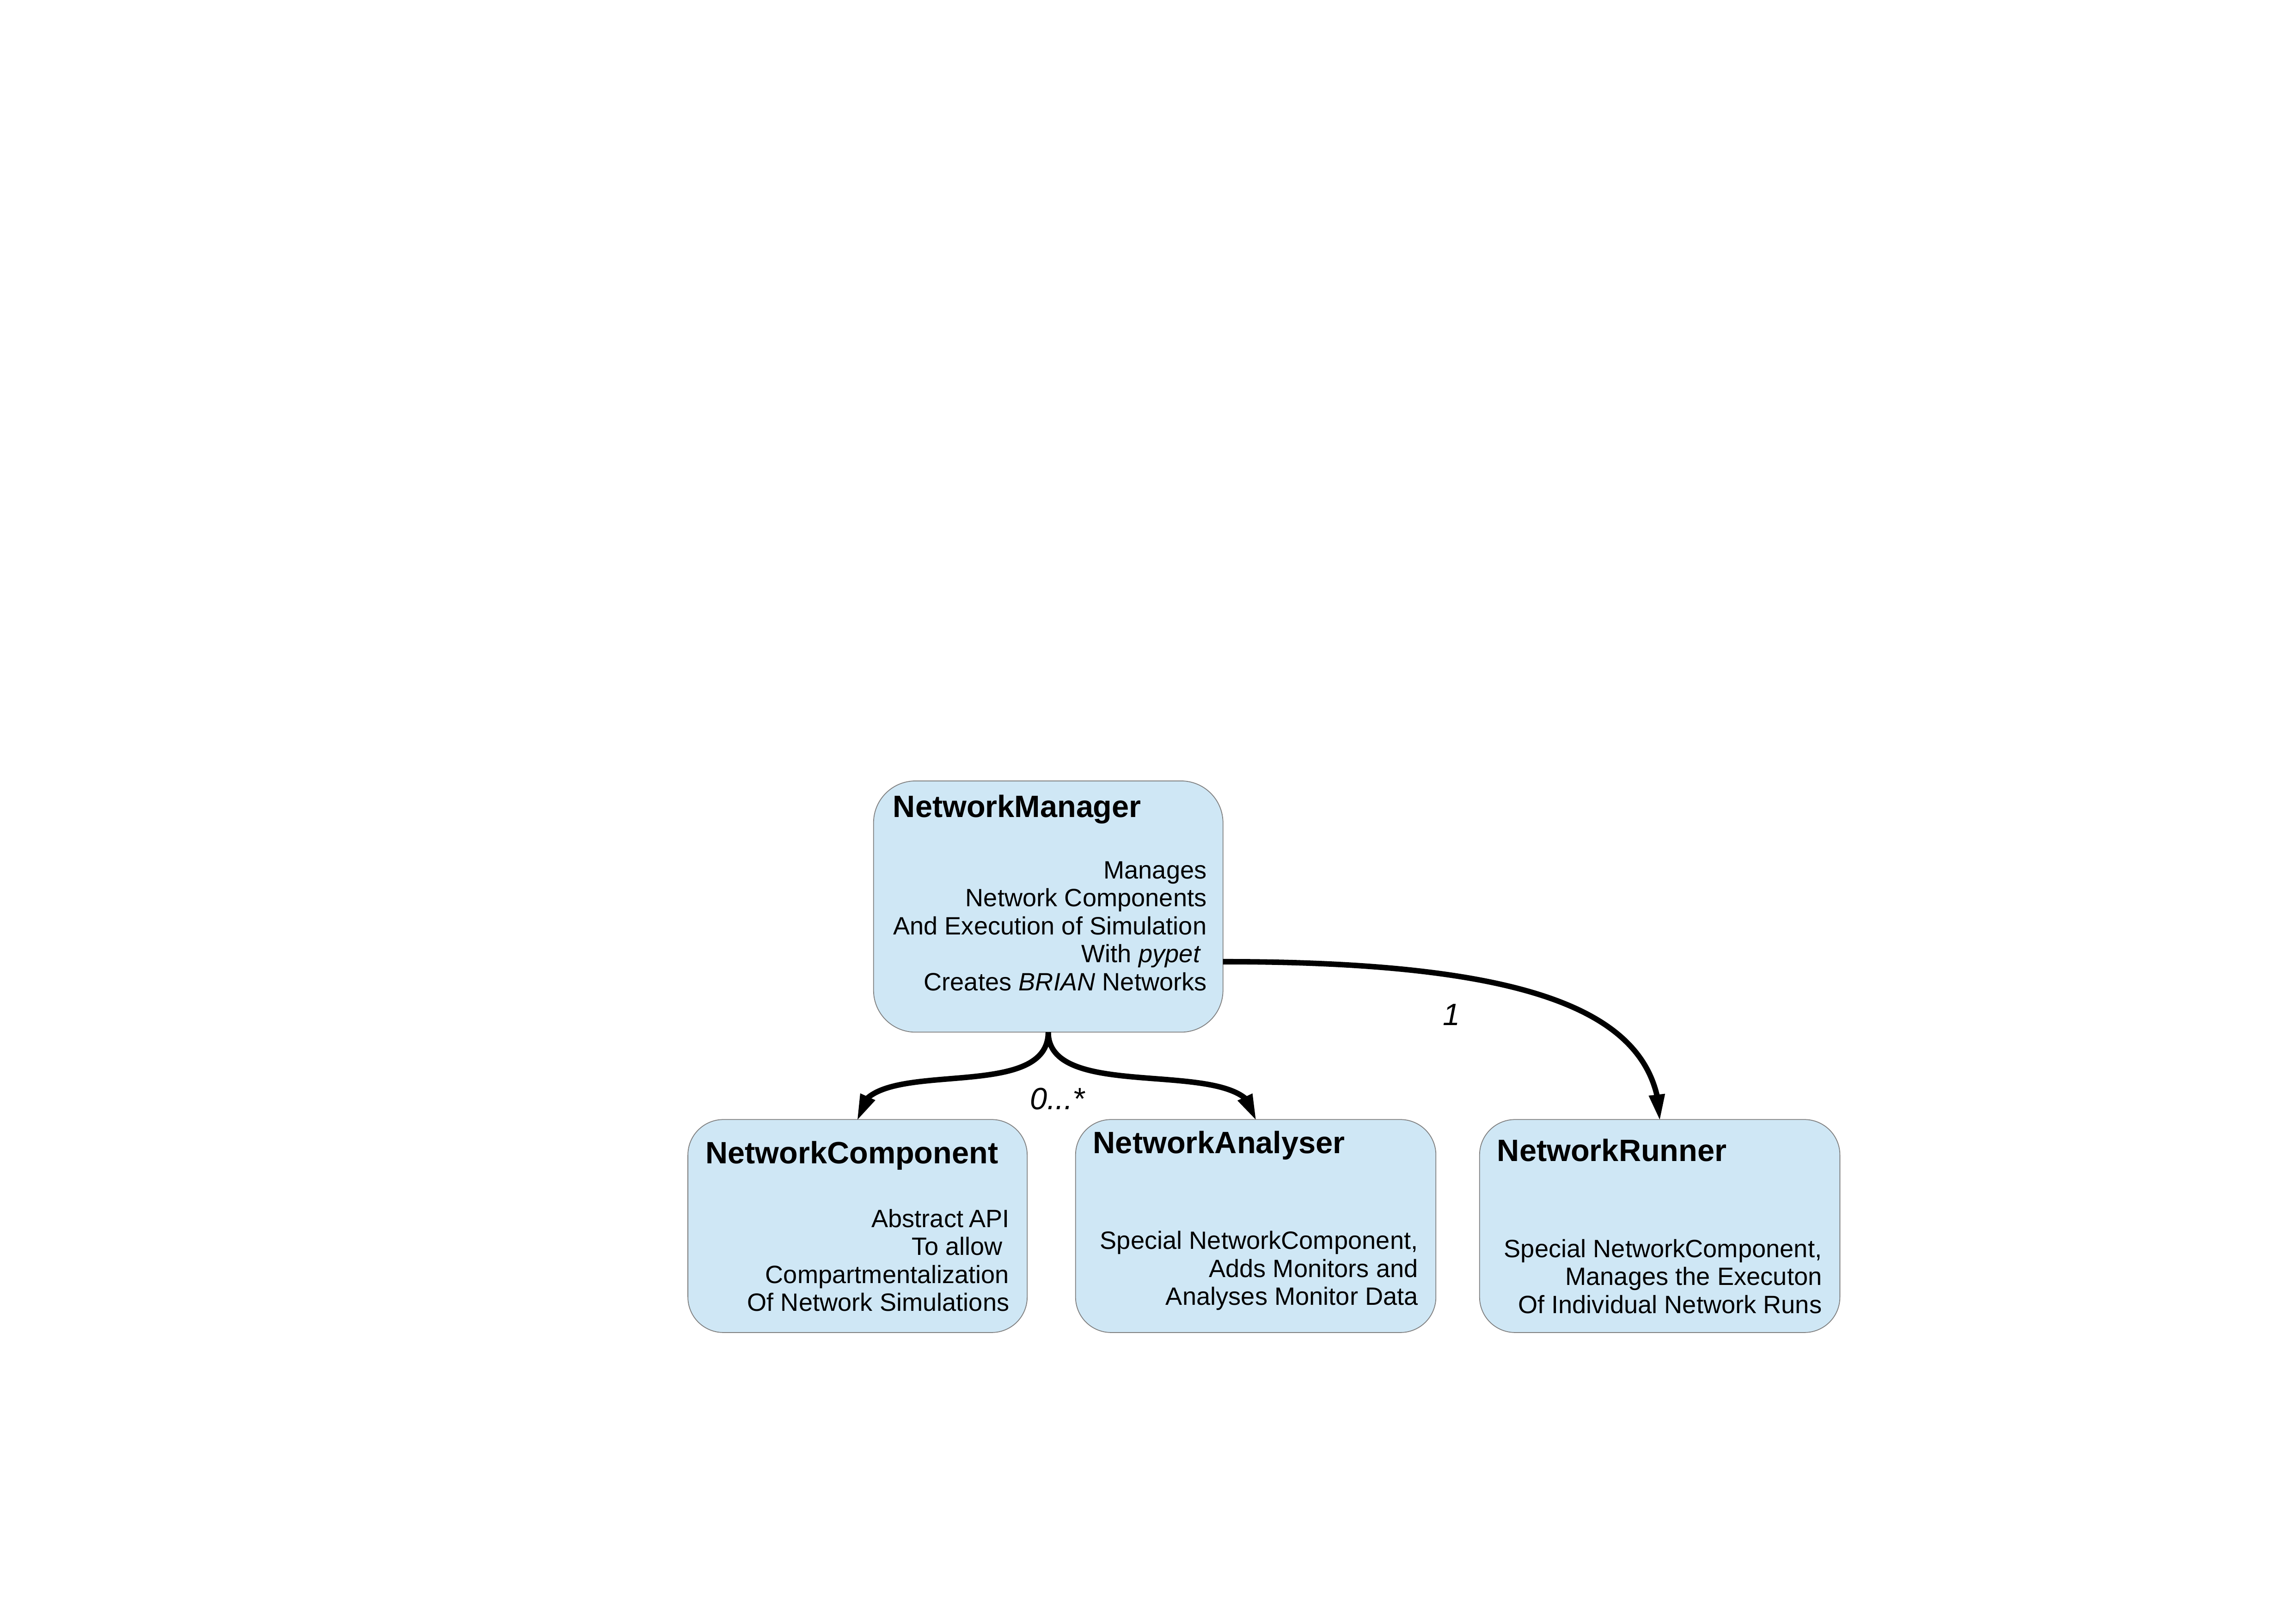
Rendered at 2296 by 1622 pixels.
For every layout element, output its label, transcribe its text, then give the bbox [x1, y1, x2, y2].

text_box 1 [1436, 994, 1467, 1036]
text_box NetworkManager Manages Network Components And Execution of Simulation With pypet Creates BRIAN Networks [873, 780, 1223, 1032]
text_box NetworkComponent Abstract API To allow Compartmentalization Of Network Simulations [688, 1119, 1028, 1333]
text_box NetworkAnalyser Special NetworkComponent, Adds Monitors and Analyses Monitor Data [1075, 1119, 1436, 1333]
text_box 0...* [1023, 1078, 1092, 1120]
text_box NetworkRunner Special NetworkComponent, Manages the Executon Of Individual Network Runs [1479, 1119, 1840, 1333]
